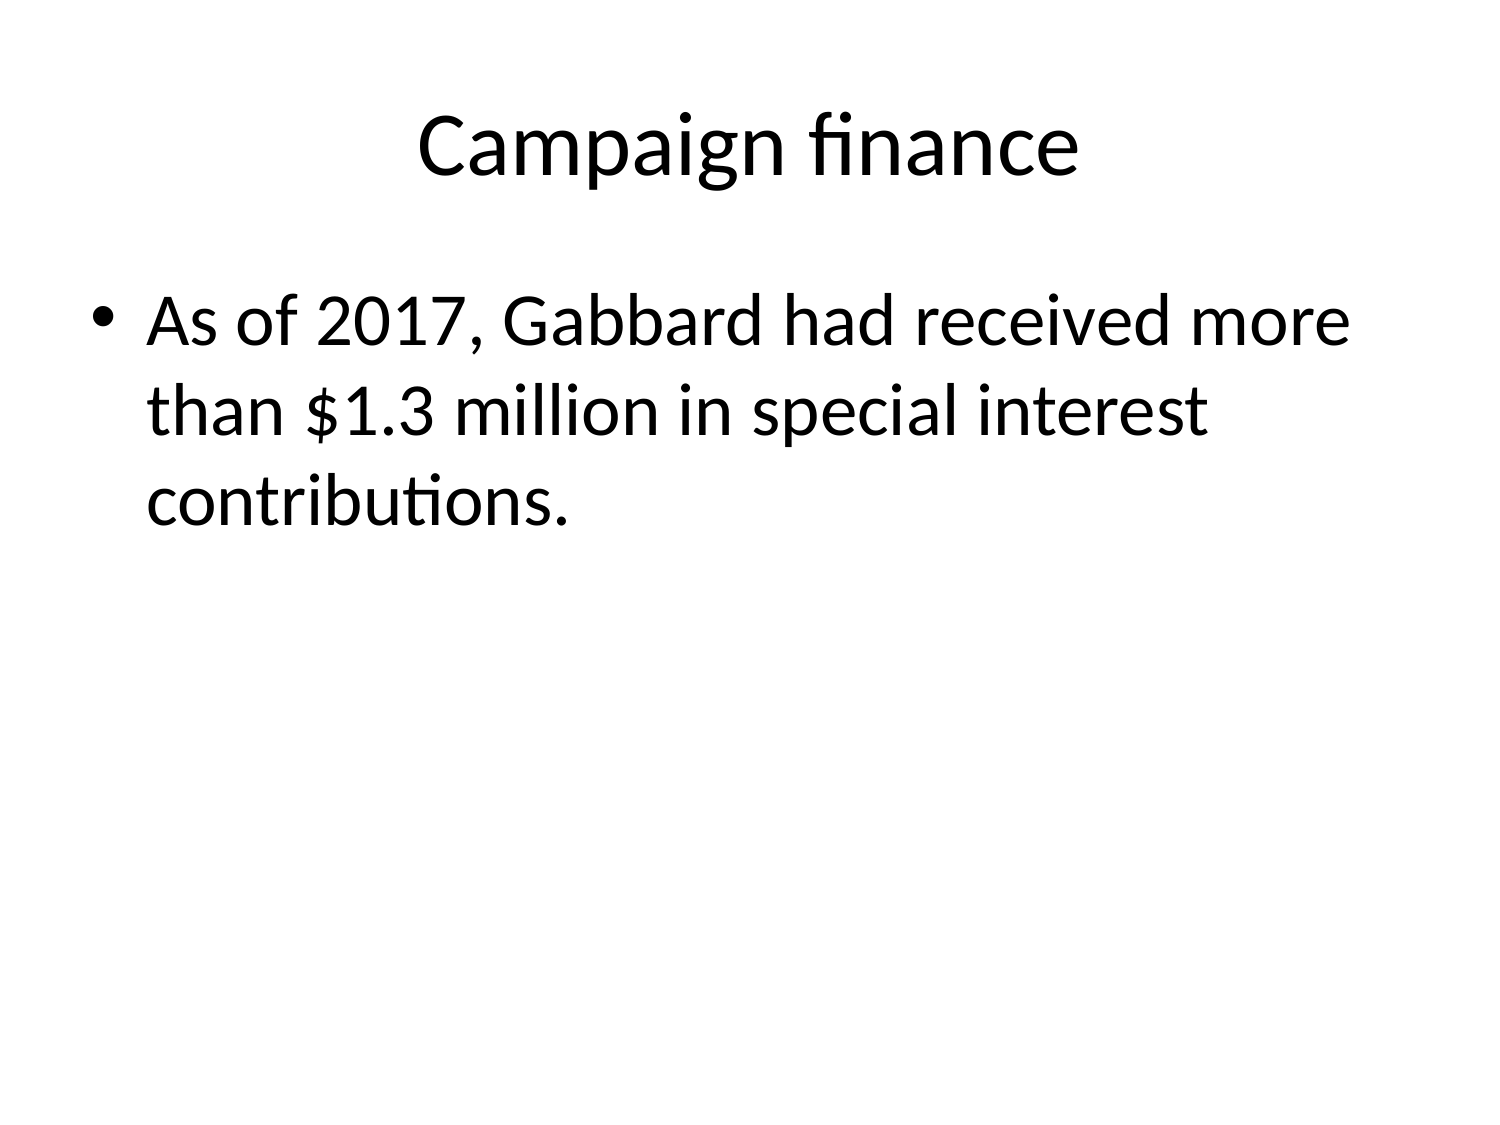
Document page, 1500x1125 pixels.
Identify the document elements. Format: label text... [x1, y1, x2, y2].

title Campaign finance [75, 45, 1425, 233]
list As of 2017, Gabbard had received more than $1.3 million in special interest contributions. [75, 262, 1425, 1005]
